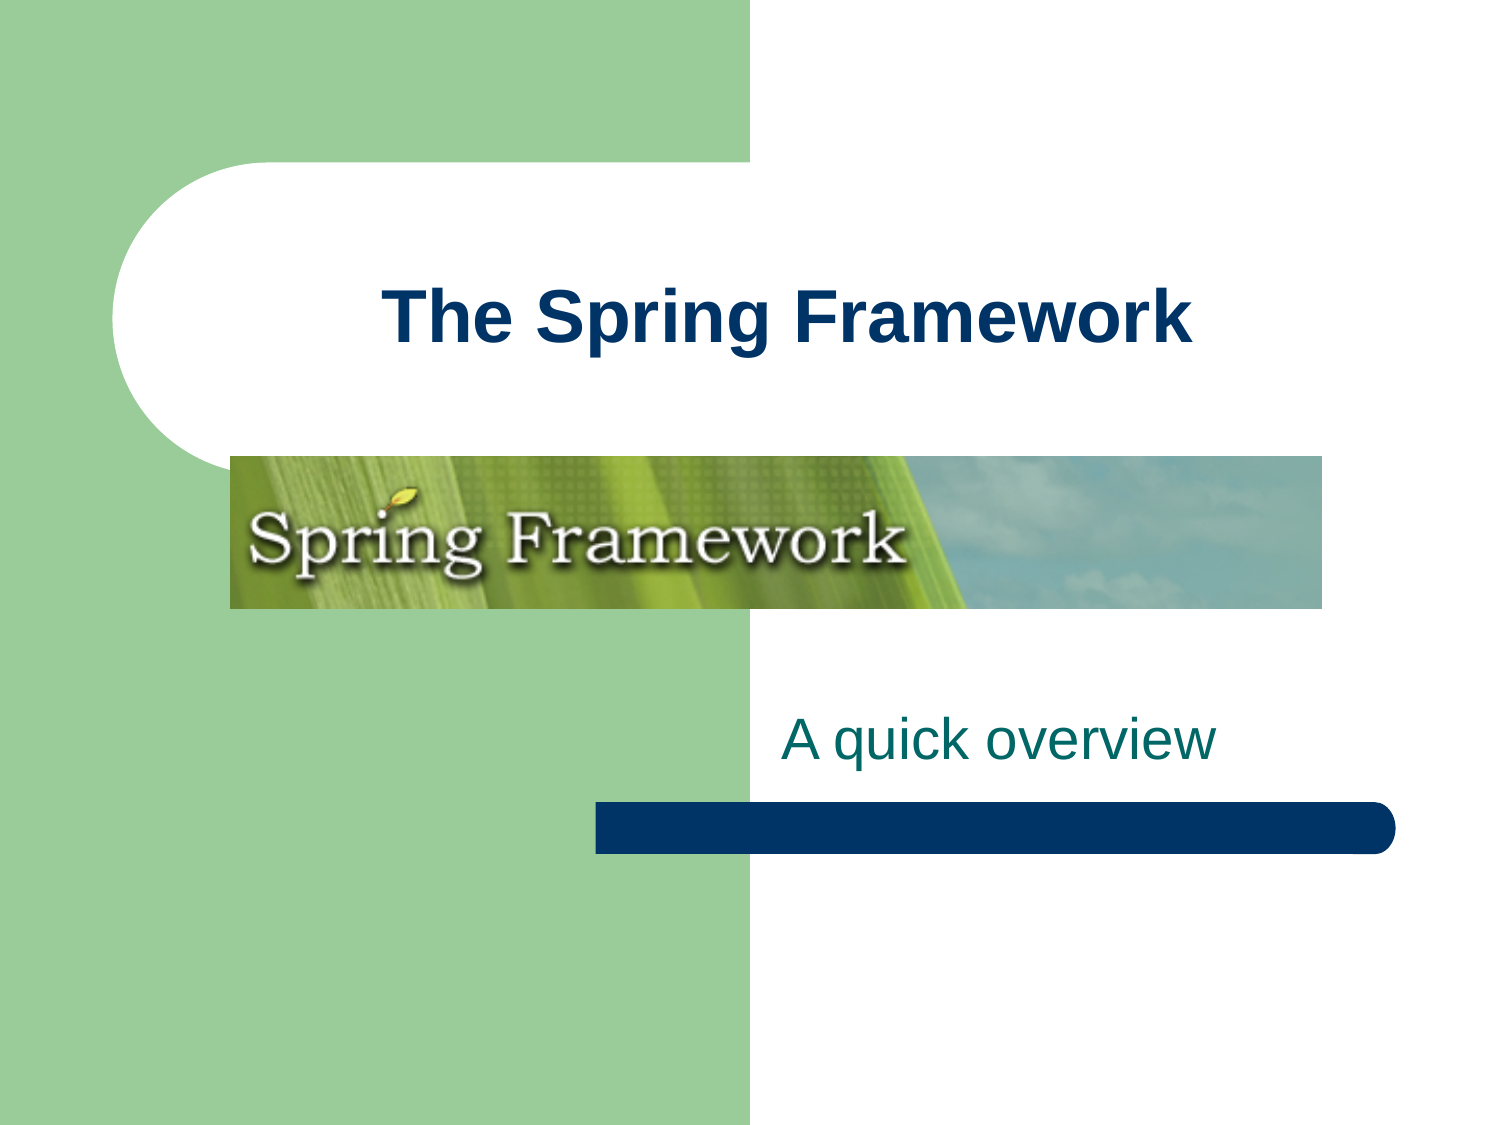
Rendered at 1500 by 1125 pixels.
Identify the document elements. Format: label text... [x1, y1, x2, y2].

subtitle A quick overview [766, 480, 1426, 780]
picture [230, 456, 1322, 609]
title The Spring Framework [112, 162, 1463, 475]
